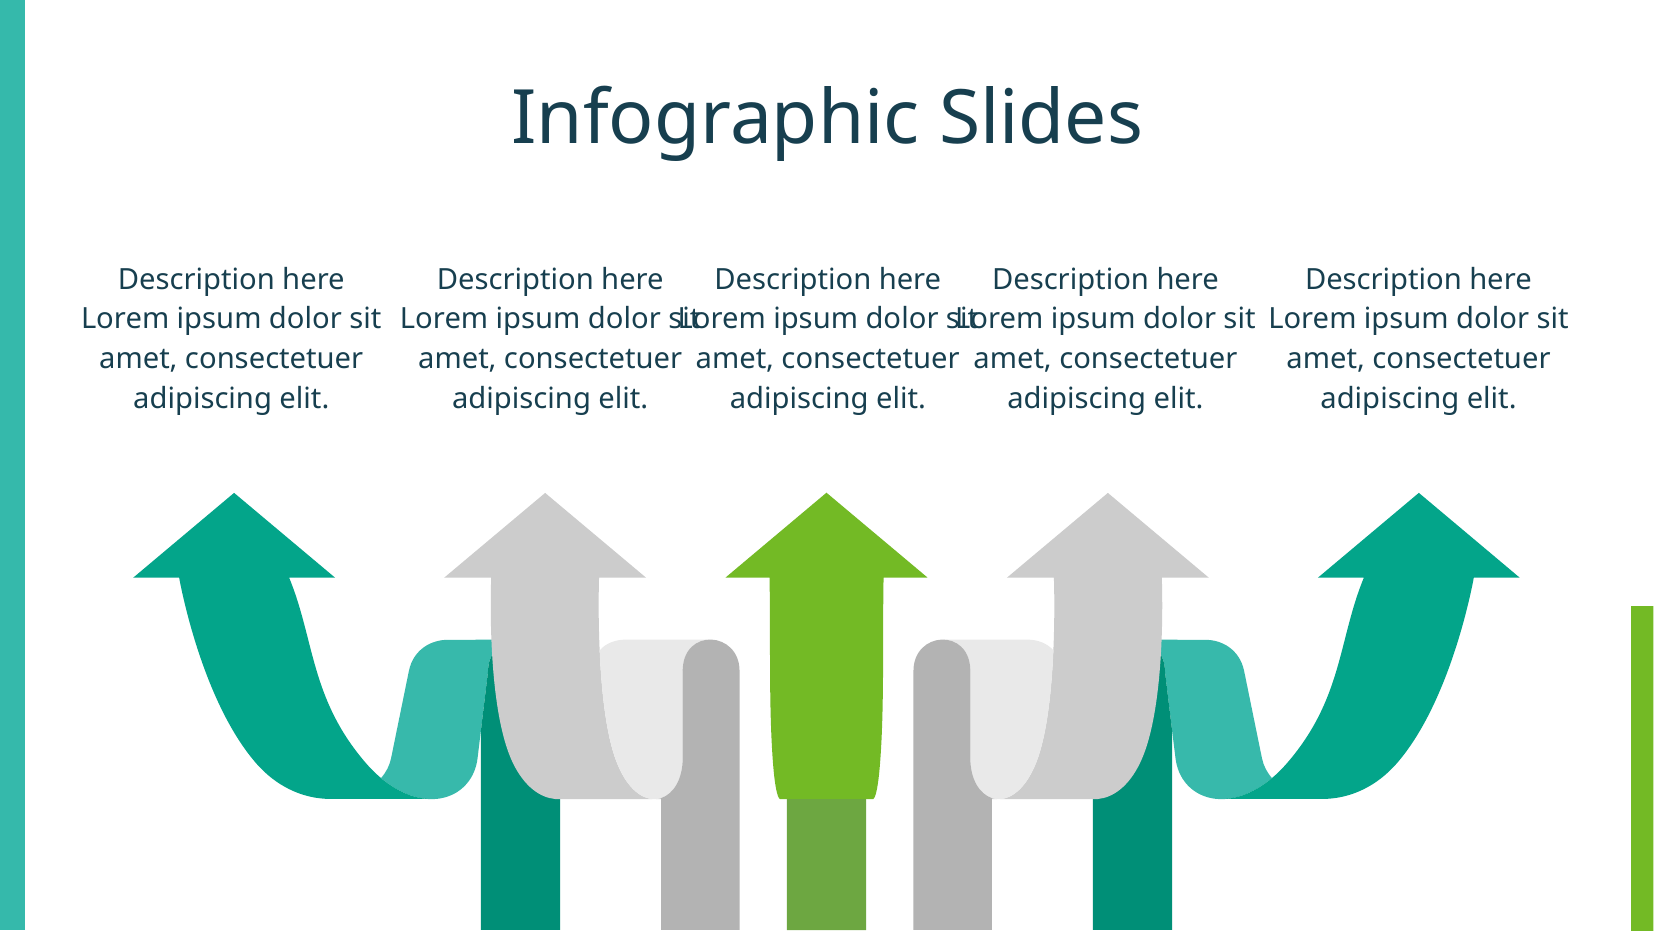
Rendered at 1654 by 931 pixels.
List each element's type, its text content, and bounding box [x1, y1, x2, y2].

text_box [725, 492, 928, 931]
text_box [913, 492, 1272, 930]
text_box Description here Lorem ipsum dolor sit amet, consectetuer adipiscing elit. [669, 210, 946, 466]
title Infographic Slides [64, 37, 1591, 193]
text_box Description here Lorem ipsum dolor sit amet, consectetuer adipiscing elit. [391, 210, 669, 466]
text_box Description here Lorem ipsum dolor sit amet, consectetuer adipiscing elit. [1259, 210, 1578, 466]
text_box [381, 492, 740, 930]
text_box Description here Lorem ipsum dolor sit amet, consectetuer adipiscing elit. [946, 210, 1259, 466]
text_box Description here Lorem ipsum dolor sit amet, consectetuer adipiscing elit. [72, 210, 391, 466]
